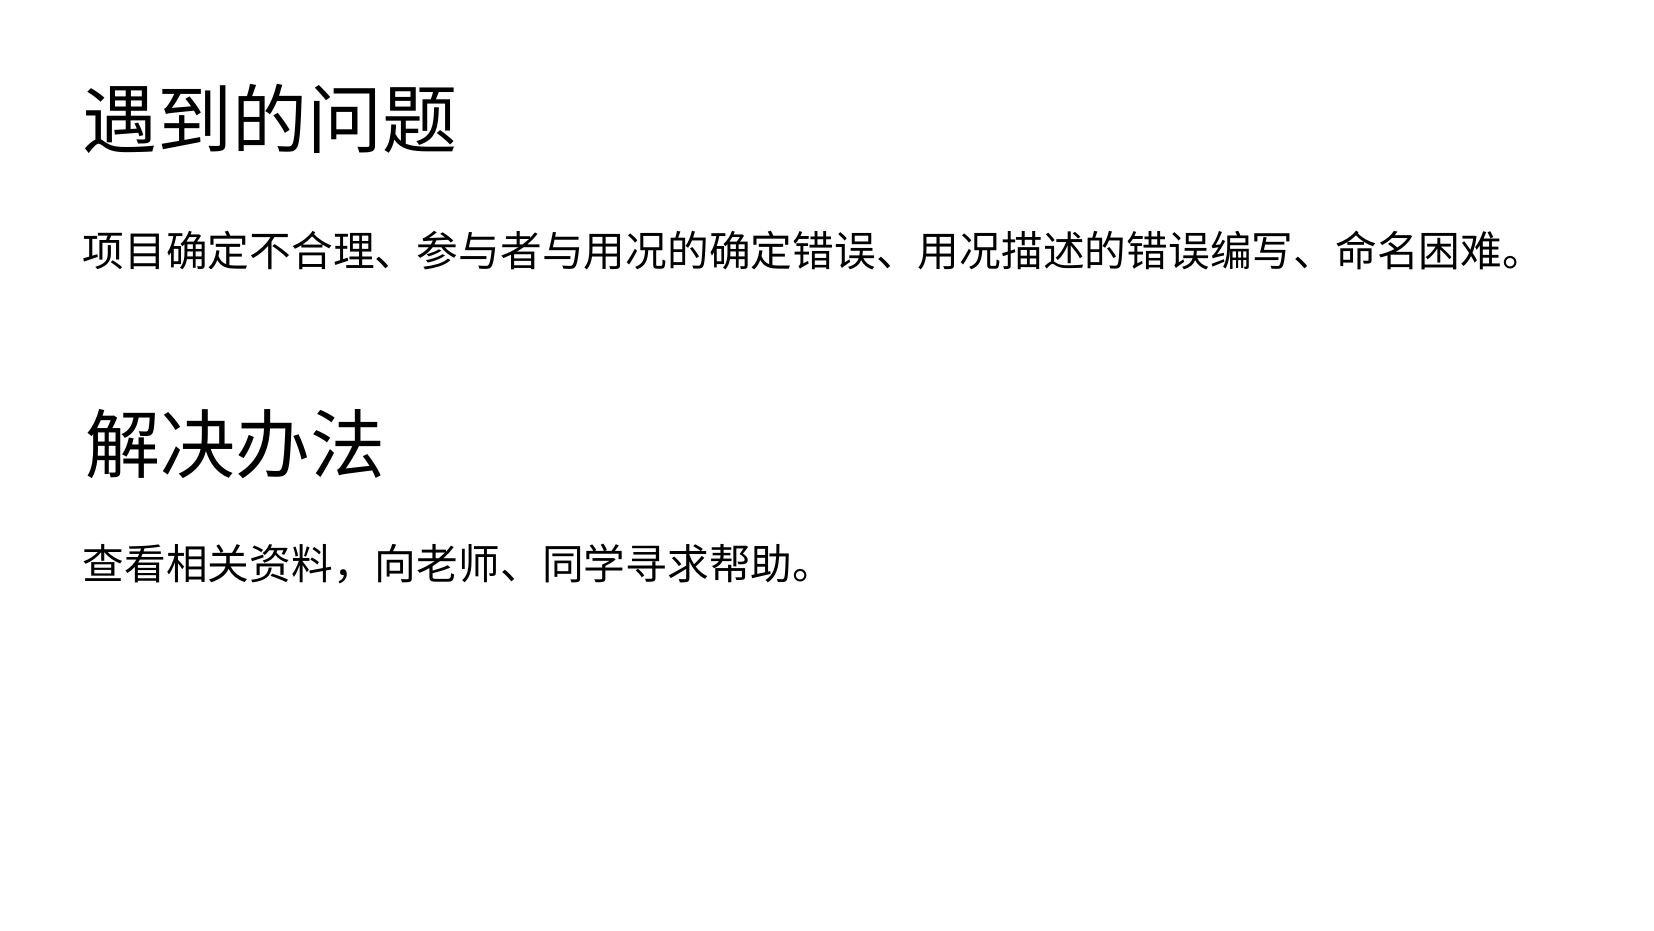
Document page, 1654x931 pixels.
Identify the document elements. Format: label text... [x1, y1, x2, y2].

list 项目确定不合理、参与者与用况的确定错误、用况描述的错误编写、命名困难。 [82, 217, 1571, 758]
title 遇到的问题 [82, 37, 1571, 193]
text_box 解决办法 [70, 377, 922, 485]
text_box 查看相关资料，向老师、同学寻求帮助。 [82, 531, 1501, 626]
